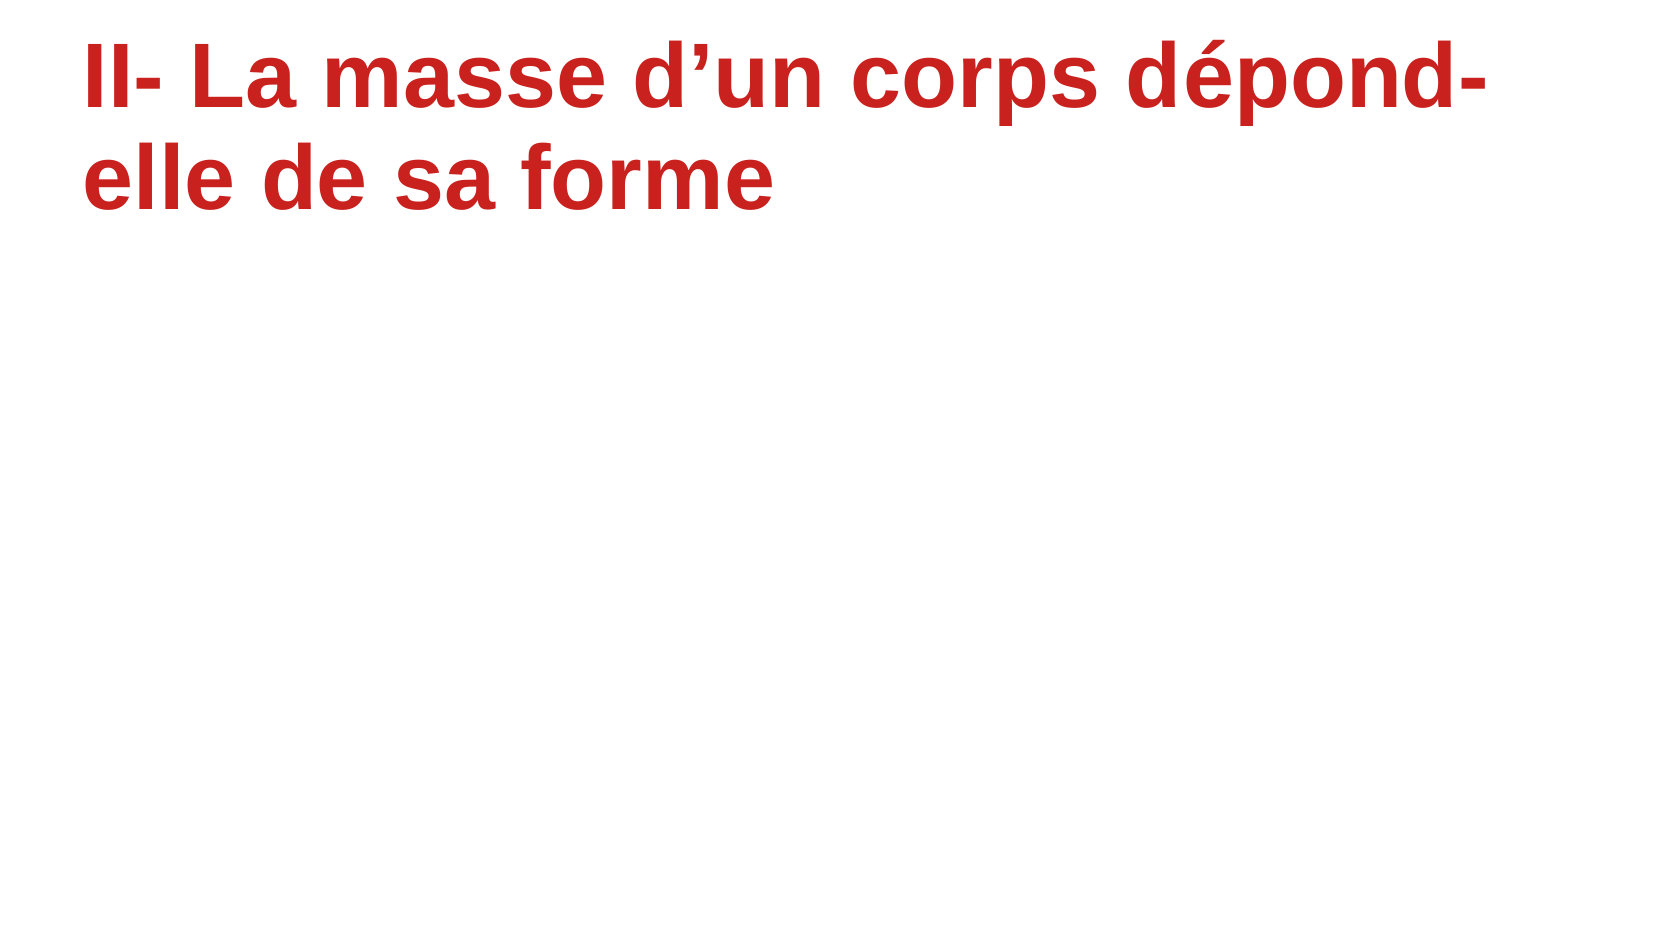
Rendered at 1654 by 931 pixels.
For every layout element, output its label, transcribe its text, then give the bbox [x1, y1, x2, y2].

title II- La masse d’un corps dépond-elle de sa forme [82, 23, 1571, 230]
